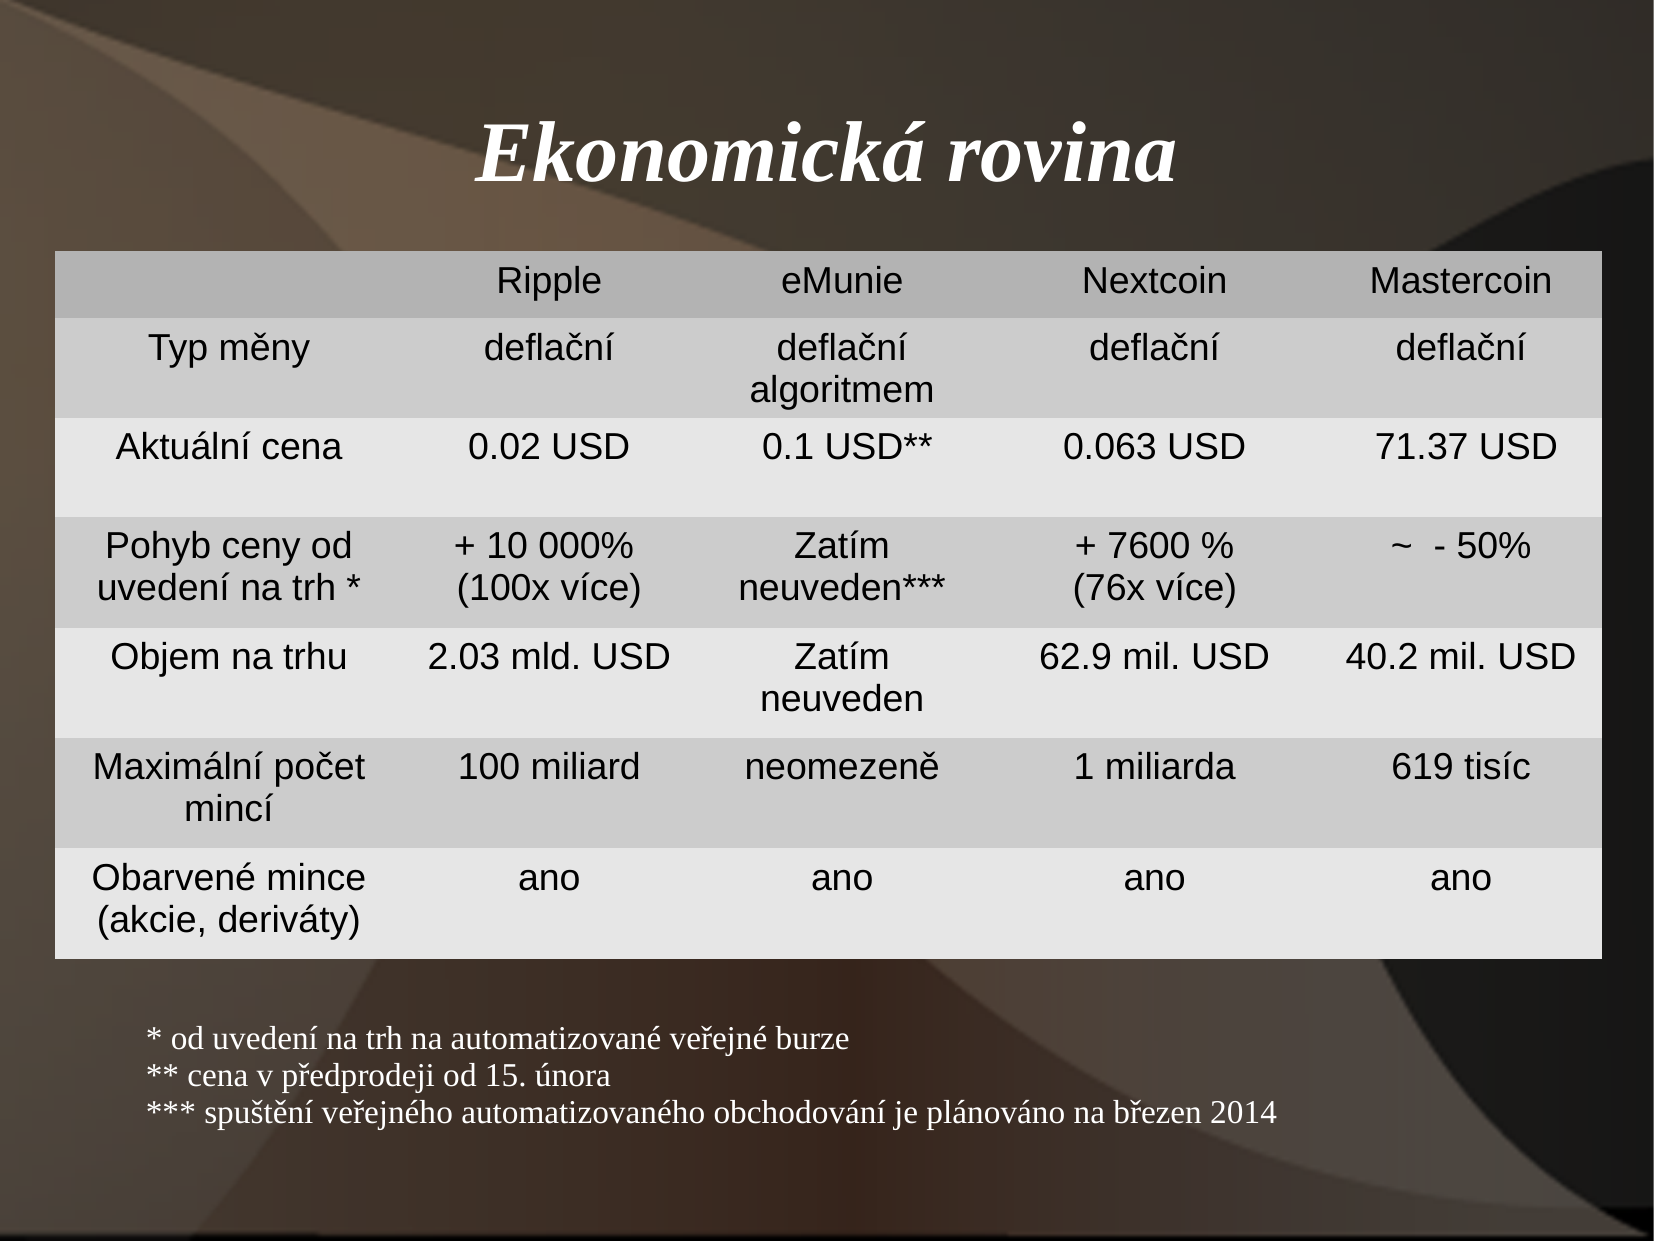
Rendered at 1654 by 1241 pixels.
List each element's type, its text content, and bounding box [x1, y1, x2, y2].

picture [0, 0, 1654, 1241]
table_cell ano [989, 848, 1321, 959]
table_cell Pohyb ceny od uvedení na trh * [55, 517, 403, 628]
table_header Mastercoin [1321, 251, 1602, 318]
table_cell Maximální počet mincí [55, 738, 403, 848]
table_header Nextcoin [989, 251, 1321, 318]
table_cell ano [403, 848, 696, 959]
table_cell deflační algoritmem [696, 318, 989, 418]
table_cell 1 miliarda [989, 738, 1321, 848]
table_cell + 7600 % (76x více) [989, 517, 1321, 628]
table_cell deflační [989, 318, 1321, 418]
table_cell ano [1321, 848, 1602, 959]
table_cell deflační [403, 318, 696, 418]
table_cell Zatím neuveden [696, 628, 989, 738]
table_cell neomezeně [696, 738, 989, 848]
table_header Ripple [403, 251, 696, 318]
table_cell 40.2 mil. USD [1321, 628, 1602, 738]
table_cell 62.9 mil. USD [989, 628, 1321, 738]
table_cell 0.063 USD [989, 418, 1321, 517]
table_cell + 10 000% (100x více) [403, 517, 696, 628]
table_cell Aktuální cena [55, 418, 403, 517]
table_cell 71.37 USD [1321, 418, 1602, 517]
table_cell 100 miliard [403, 738, 696, 848]
title Ekonomická rovina [82, 49, 1571, 251]
table_cell 619 tisíc [1321, 738, 1602, 848]
table_header eMunie [696, 251, 989, 318]
list * od uvedení na trh na automatizované veřejné burze ** cena v předprodeji od 15. února *** spuštění veřejného automatizovaného obchodování je plánováno na březen 2014 [75, 1020, 1564, 1241]
table_cell 0.02 USD [403, 418, 696, 517]
table_cell ~ - 50% [1321, 517, 1602, 628]
table_cell 2.03 mld. USD [403, 628, 696, 738]
table_header [55, 251, 403, 318]
table_cell deflační [1321, 318, 1602, 418]
table_cell Typ měny [55, 318, 403, 418]
table_cell Objem na trhu [55, 628, 403, 738]
table_cell ano [696, 848, 989, 959]
table_cell Obarvené mince (akcie, deriváty) [55, 848, 403, 959]
table_cell 0.1 USD** [696, 418, 989, 517]
table_cell Zatím neuveden*** [696, 517, 989, 628]
